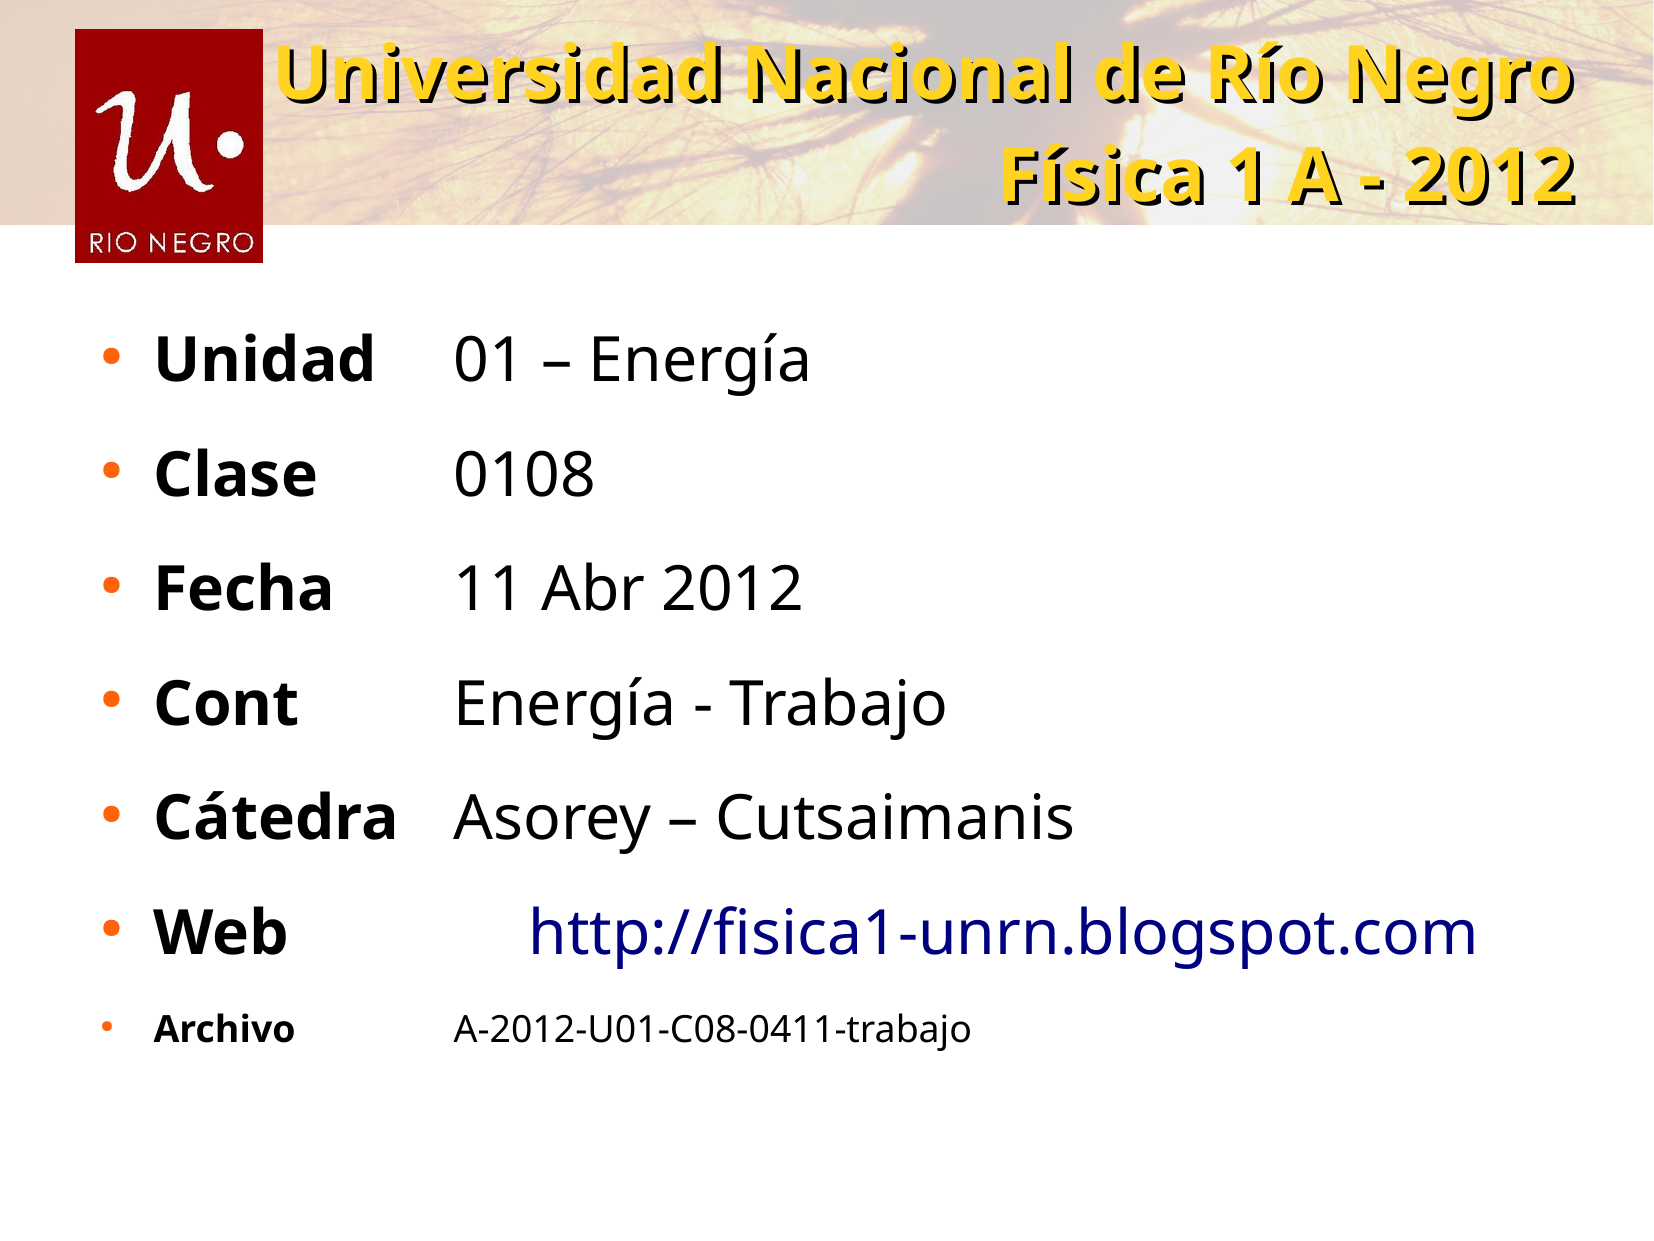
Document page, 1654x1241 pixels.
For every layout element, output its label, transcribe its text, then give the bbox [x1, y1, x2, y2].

title Universidad Nacional de Río Negro Física 1 A - 2012 [86, 2, 1576, 241]
picture [0, 0, 1654, 263]
list Unidad 01 – Energía Clase 0108 Fecha 11 Abr 2012 Cont Energía - Trabajo Cátedra Asorey – Cutsaimanis Web http://fisica1-unrn.blogspot.com Archivo A-2012-U01-C08-0411-trabajo [82, 315, 1571, 1126]
